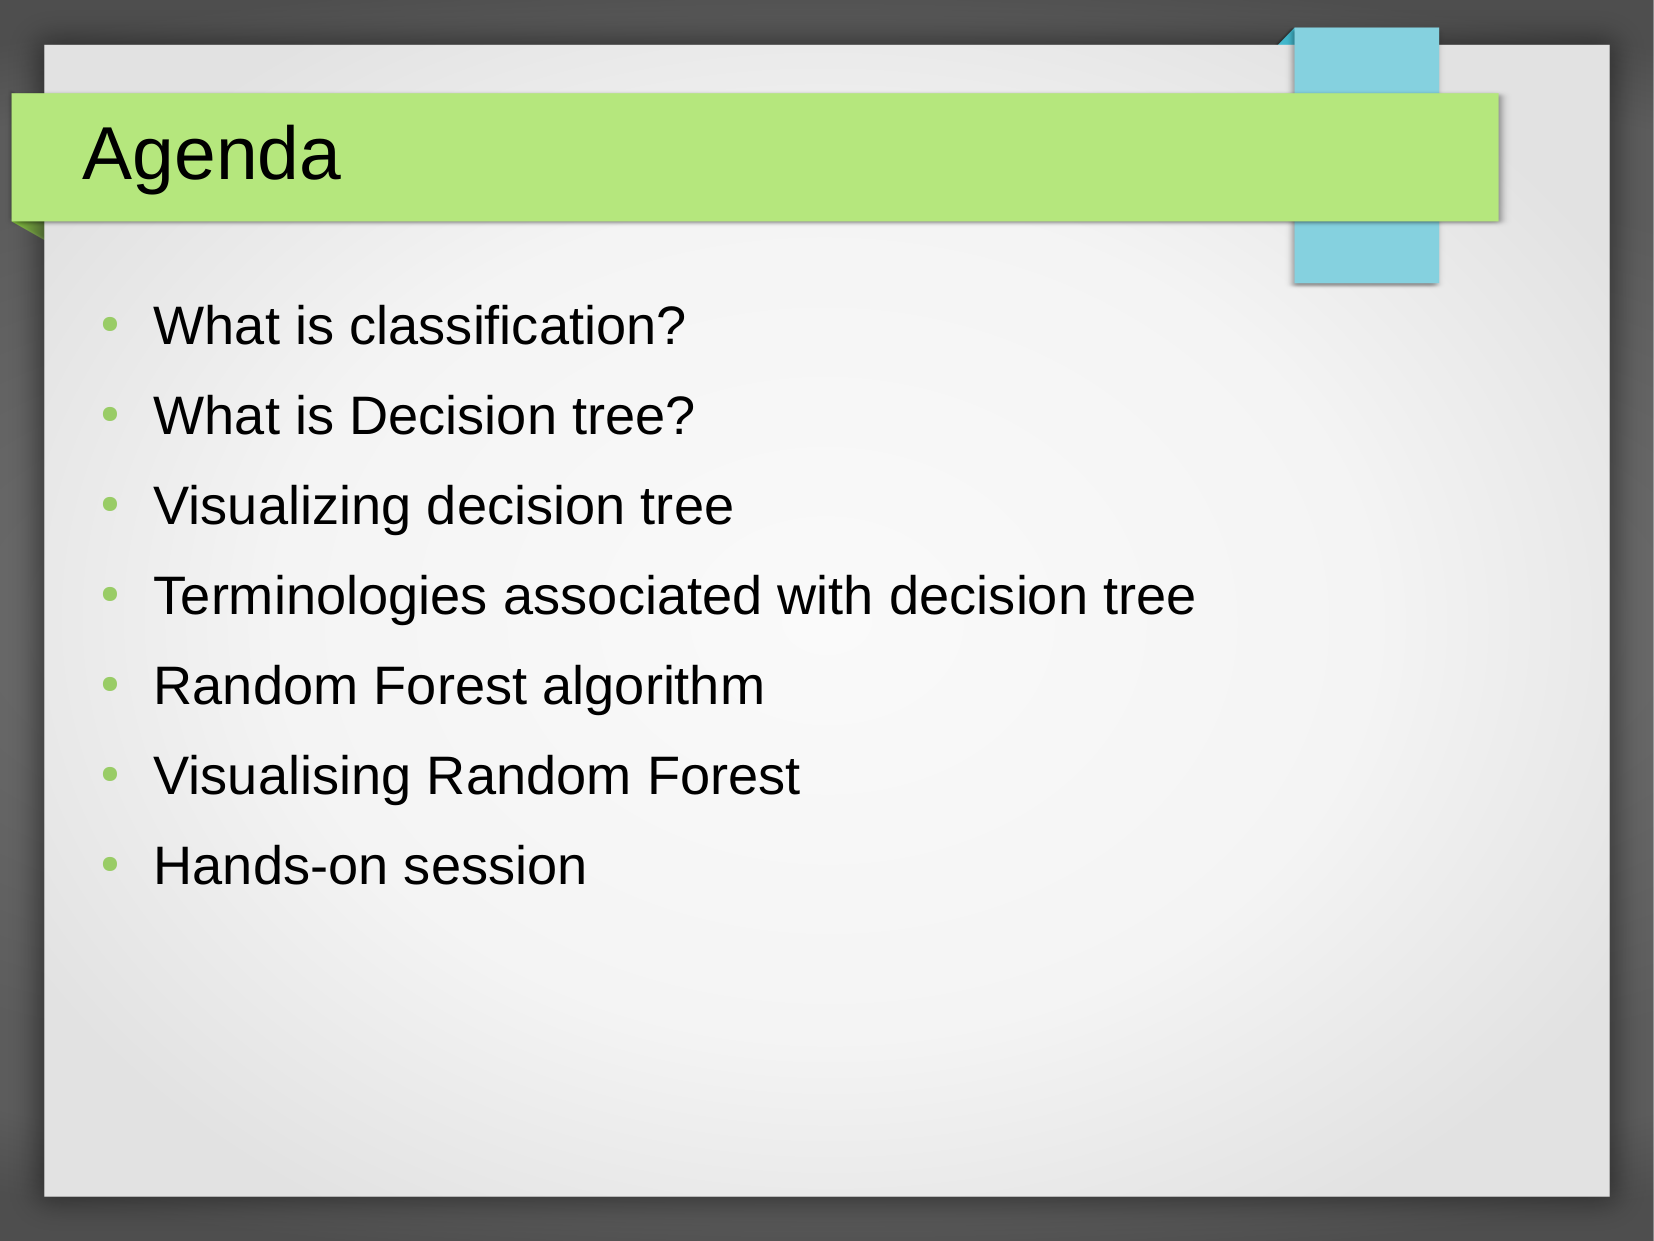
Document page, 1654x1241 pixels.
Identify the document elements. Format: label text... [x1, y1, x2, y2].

title Agenda [82, 94, 1264, 213]
picture [0, 0, 1654, 1241]
list What is classification? What is Decision tree? Visualizing decision tree Terminologies associated with decision tree Random Forest algorithm Visualising Random Forest Hands-on session [82, 295, 1571, 1015]
